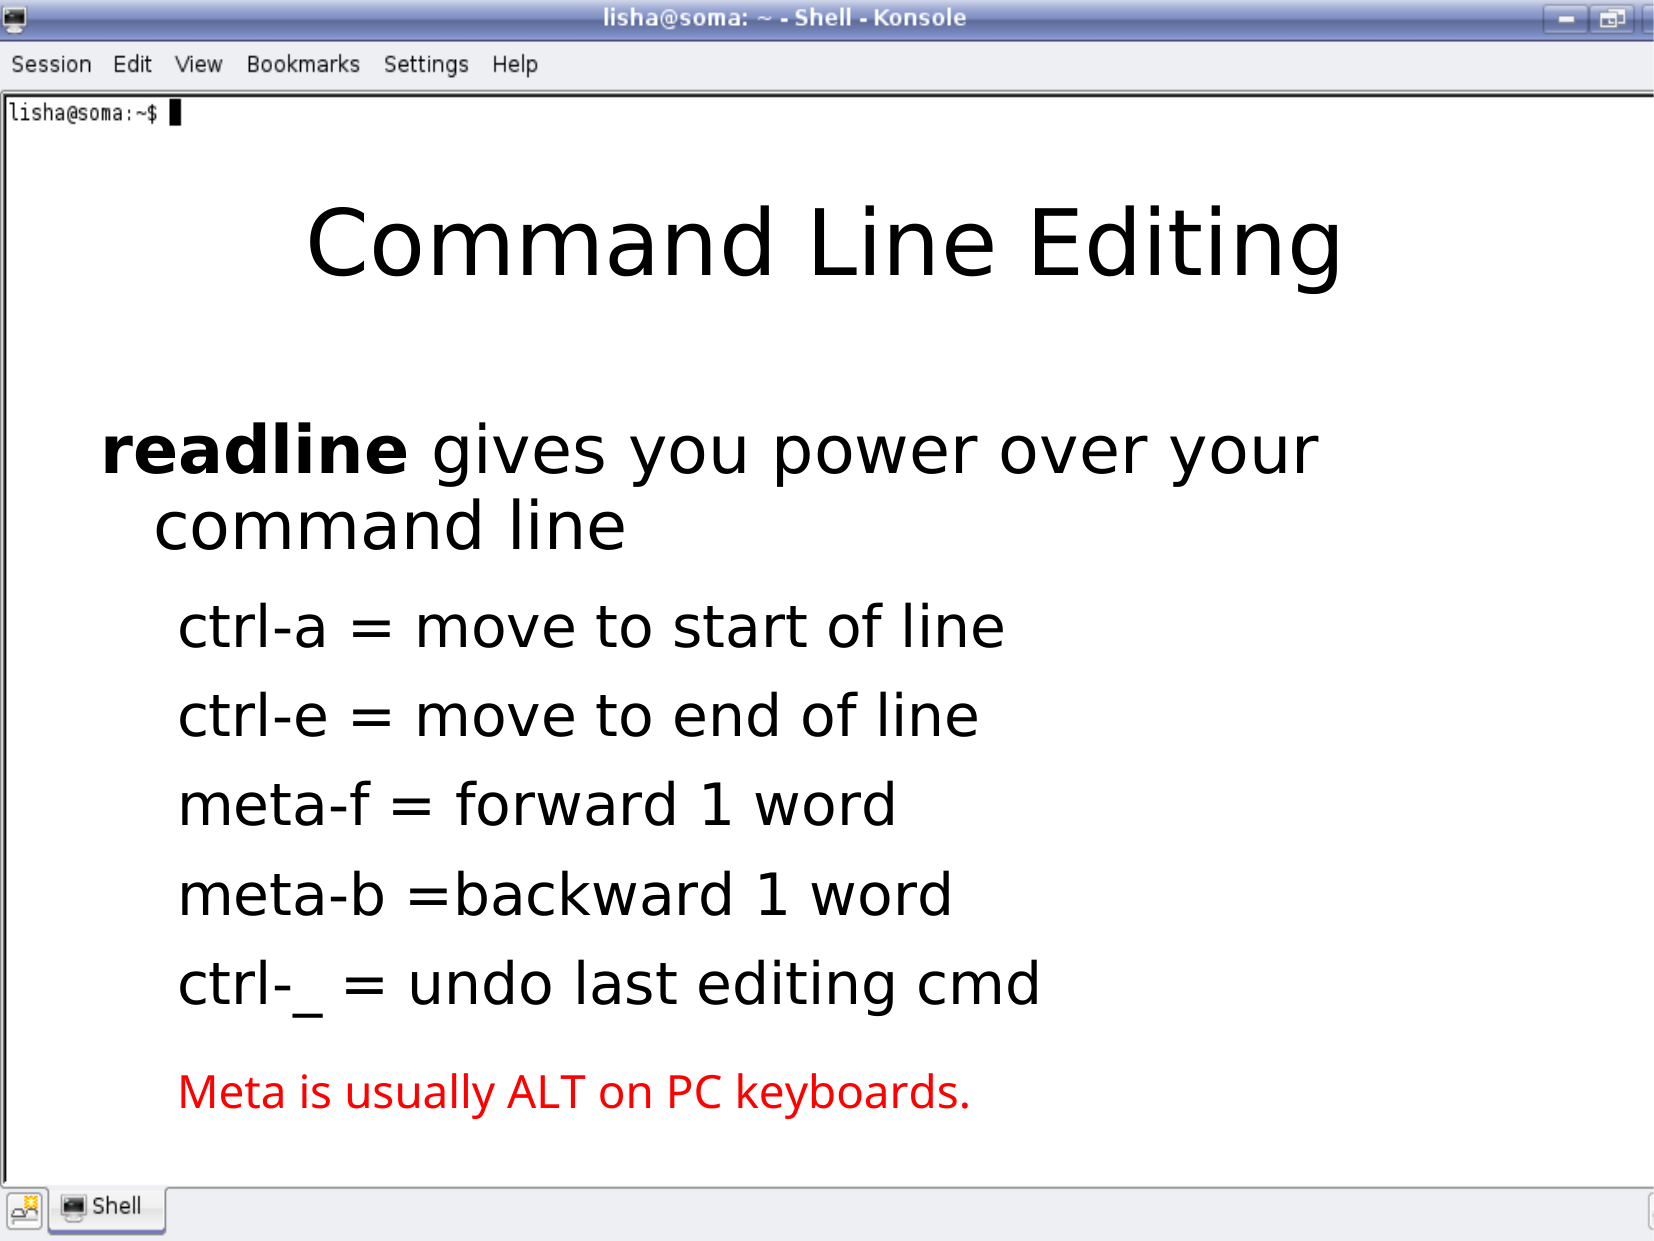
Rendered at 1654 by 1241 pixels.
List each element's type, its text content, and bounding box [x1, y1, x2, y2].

list readline gives you power over your command line ctrl-a = move to start of line ctrl-e = move to end of line meta-f = forward 1 word meta-b =backward 1 word ctrl-_ = undo last editing cmd Meta is usually ALT on PC keyboards. [82, 412, 1571, 1135]
picture [0, 0, 1654, 1241]
title Command Line Editing [82, 149, 1571, 338]
